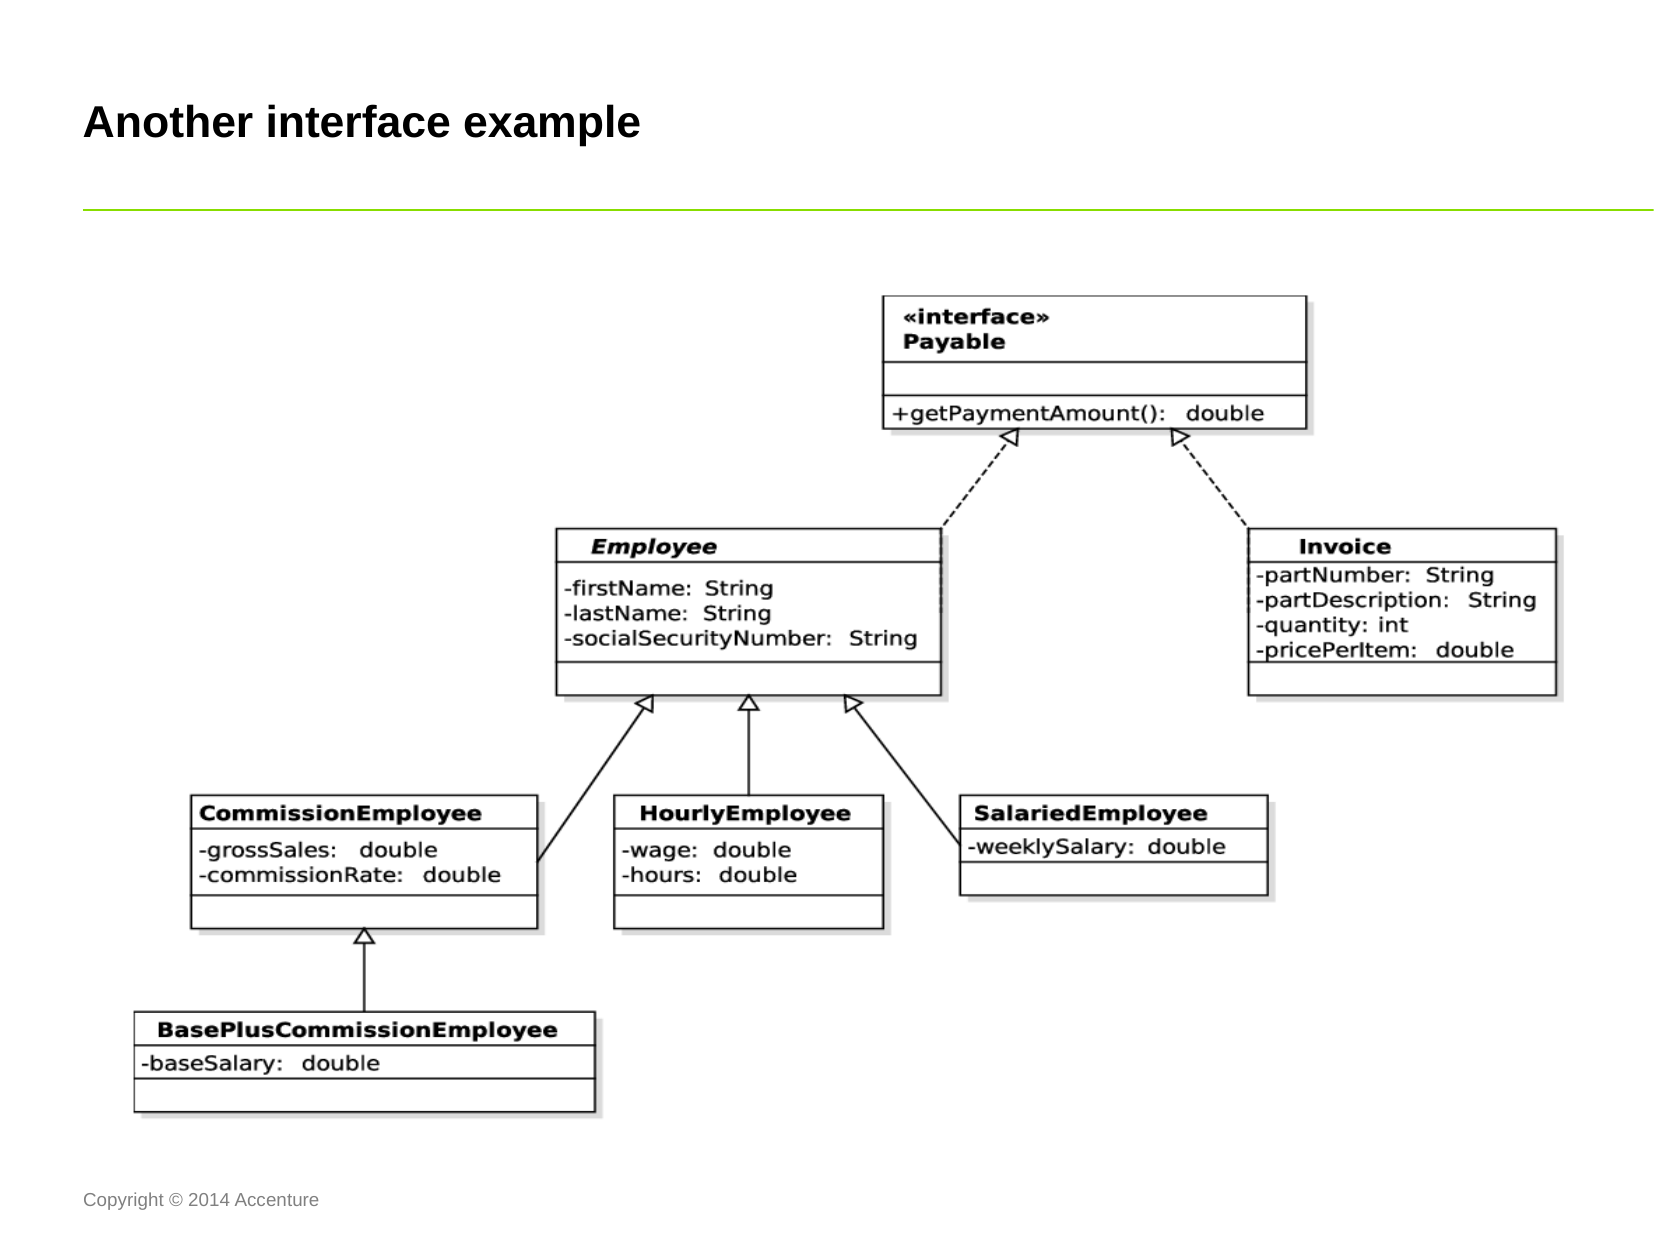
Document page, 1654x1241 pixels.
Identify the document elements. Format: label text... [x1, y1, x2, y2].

picture [124, 287, 1571, 1123]
title Another interface example [82, 49, 1571, 196]
